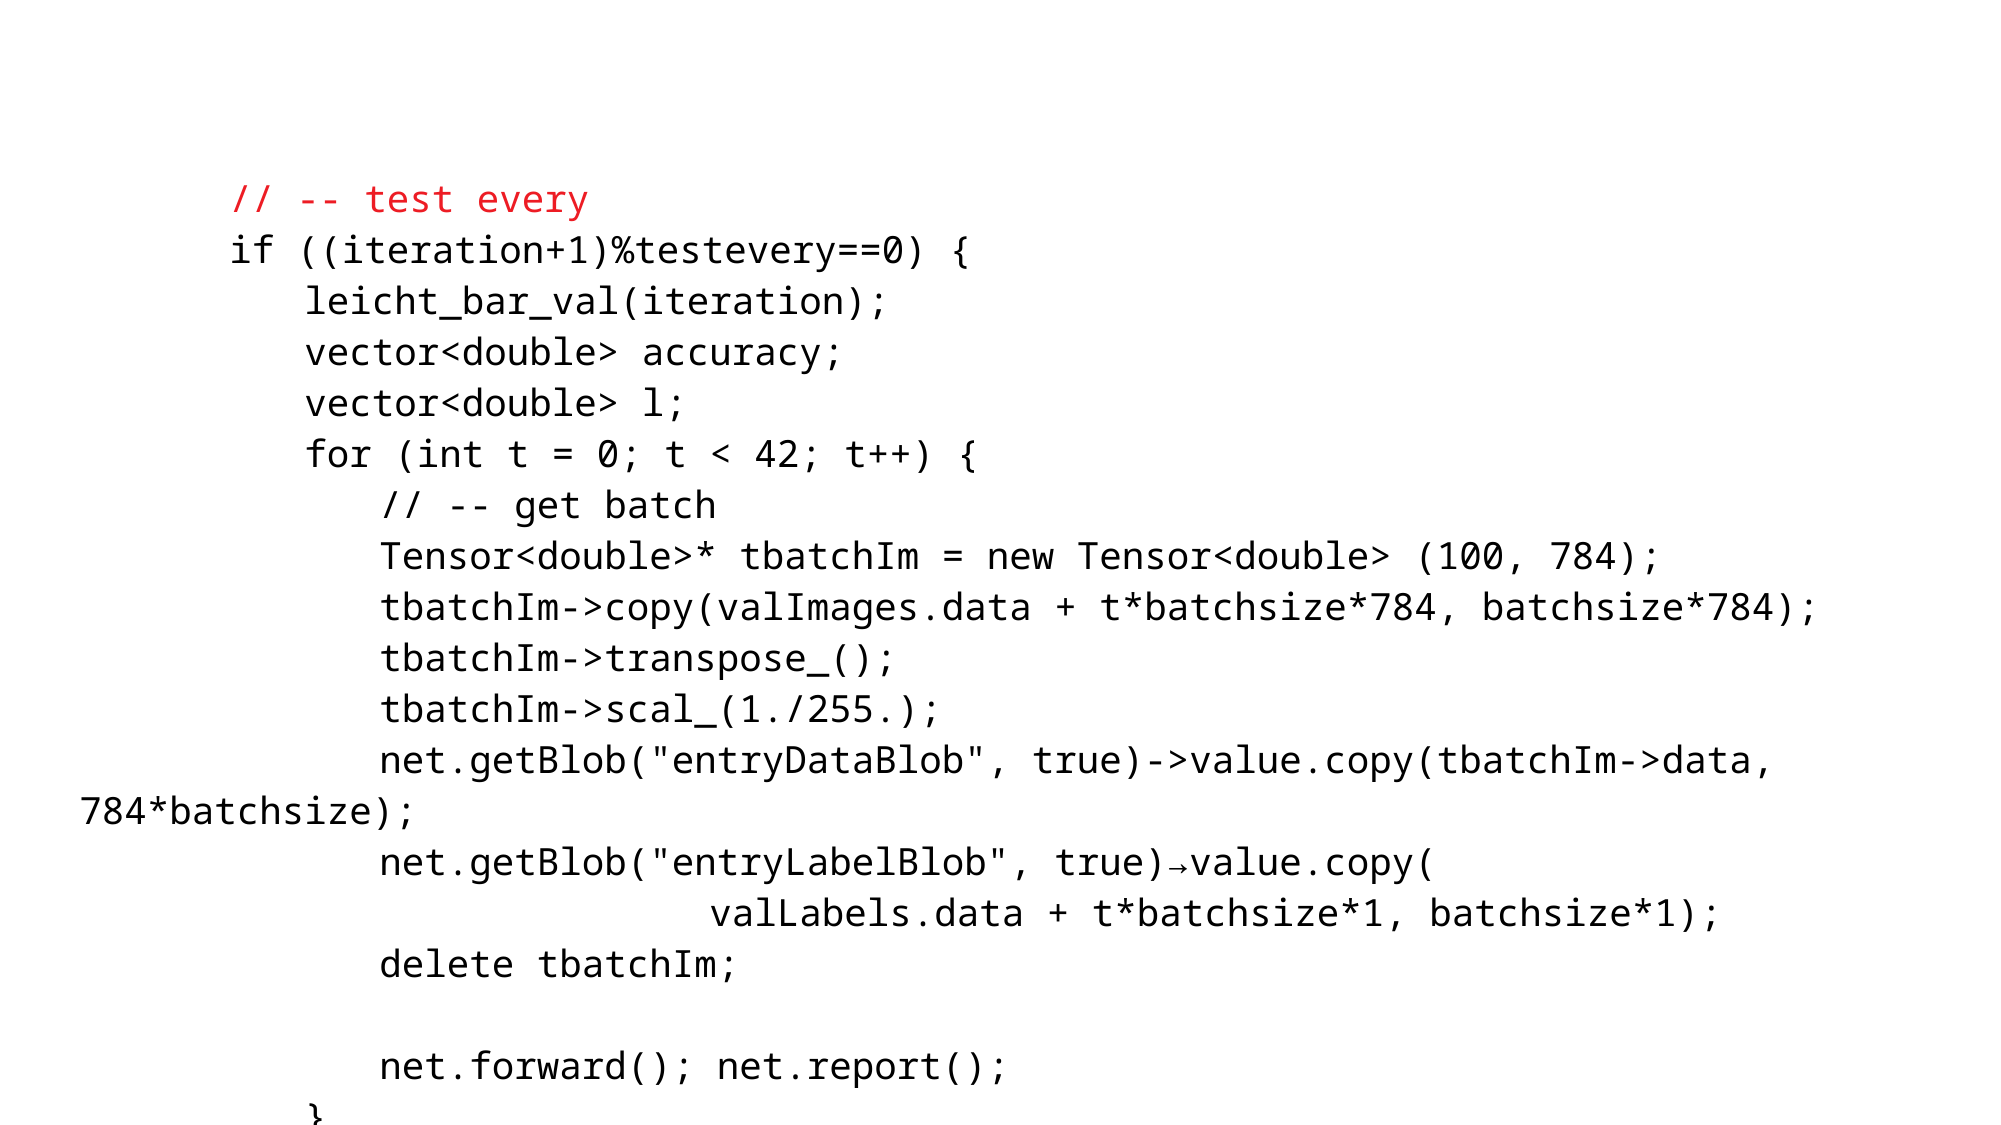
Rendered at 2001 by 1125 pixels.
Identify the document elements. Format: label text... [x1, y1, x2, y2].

text_box // -- test every if ((iteration+1)%testevery==0) { leicht_bar_val(iteration); vector<double> accuracy; vector<double> l; for (int t = 0; t < 42; t++) { // -- get batch Tensor<double>* tbatchIm = new Tensor<double> (100, 784); tbatchIm->copy(valImages.data + t*batchsize*784, batchsize*784); tbatchIm->transpose_(); tbatchIm->scal_(1./255.); net.getBlob("entryDataBlob", true)->value.copy(tbatchIm->data, 784*batchsize); net.getBlob("entryLabelBlob", true)→value.copy( valLabels.data + t*batchsize*1, batchsize*1); delete tbatchIm; net.forward(); net.report(); } } [64, 164, 1936, 897]
